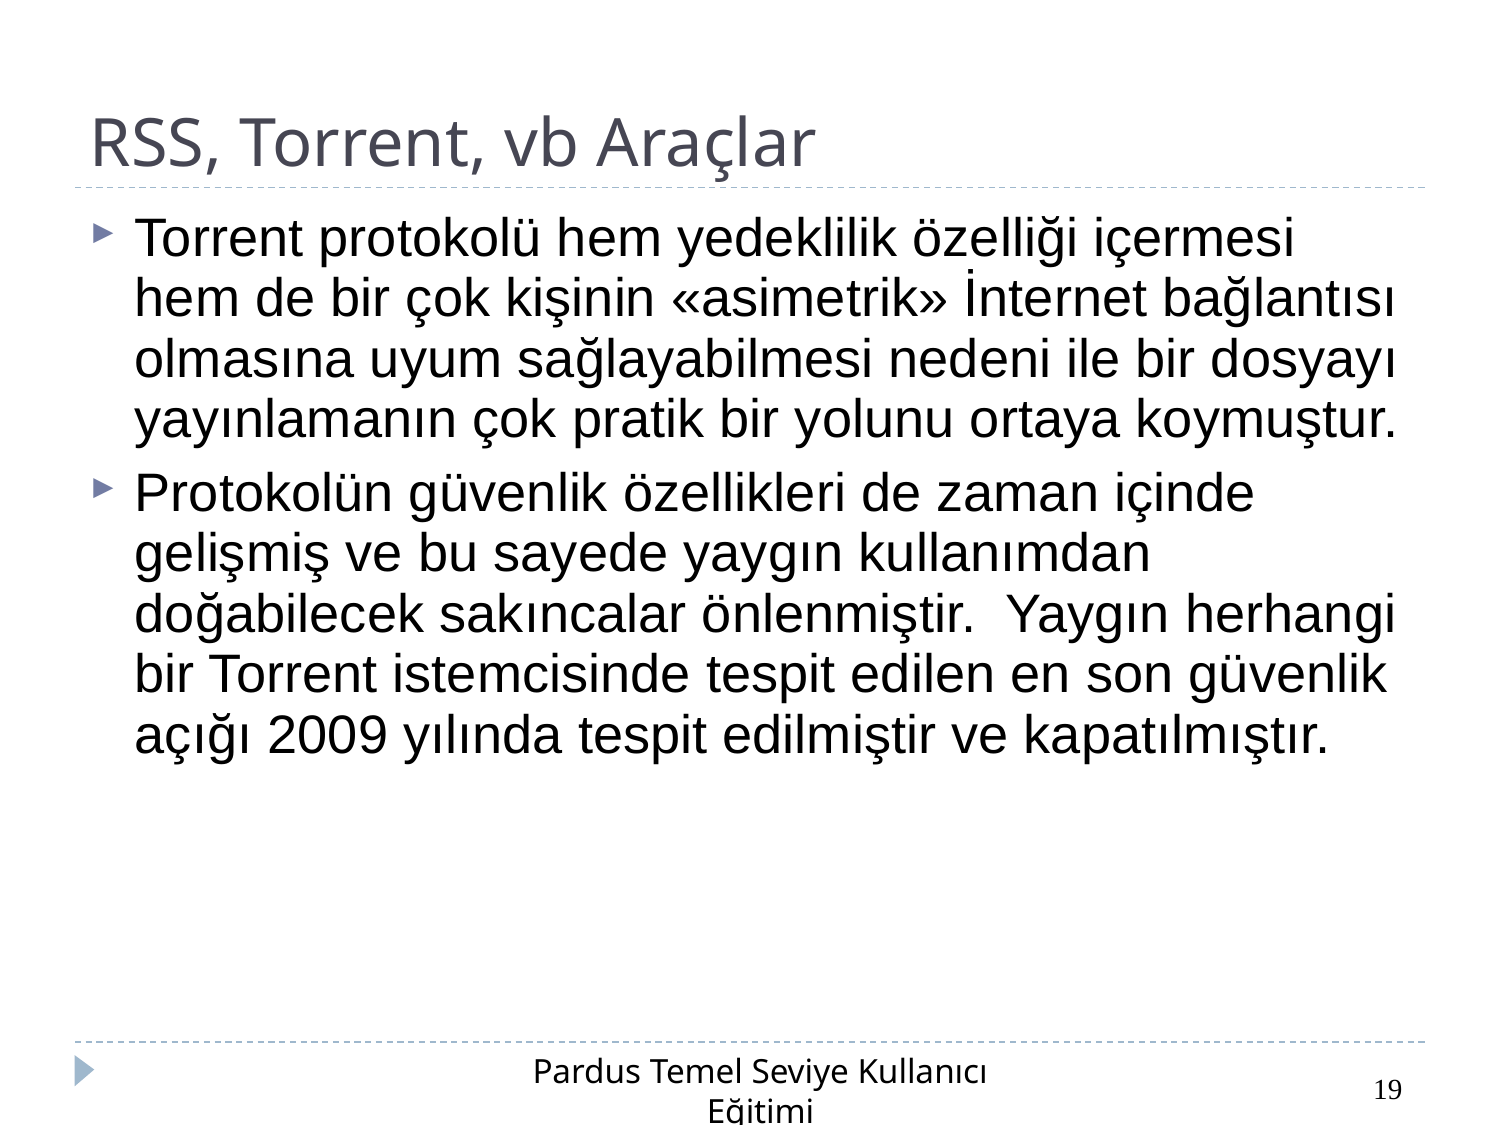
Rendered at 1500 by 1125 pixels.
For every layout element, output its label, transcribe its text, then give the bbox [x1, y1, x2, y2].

title RSS, Torrent, vb Araçlar [75, 24, 1425, 188]
list Torrent protokolü hem yedeklilik özelliği içermesi hem de bir çok kişinin «asimetrik» İnternet bağlantısı olmasına uyum sağlayabilmesi nedeni ile bir dosyayı yayınlamanın çok pratik bir yolunu ortaya koymuştur. Protokolün güvenlik özellikleri de zaman içinde gelişmiş ve bu sayede yaygın kullanımdan doğabilecek sakıncalar önlenmiştir. Yaygın herhangi bir Torrent istemcisinde tespit edilen en son güvenlik açığı 2009 yılında tespit edilmiştir ve kapatılmıştır. [75, 200, 1425, 1010]
